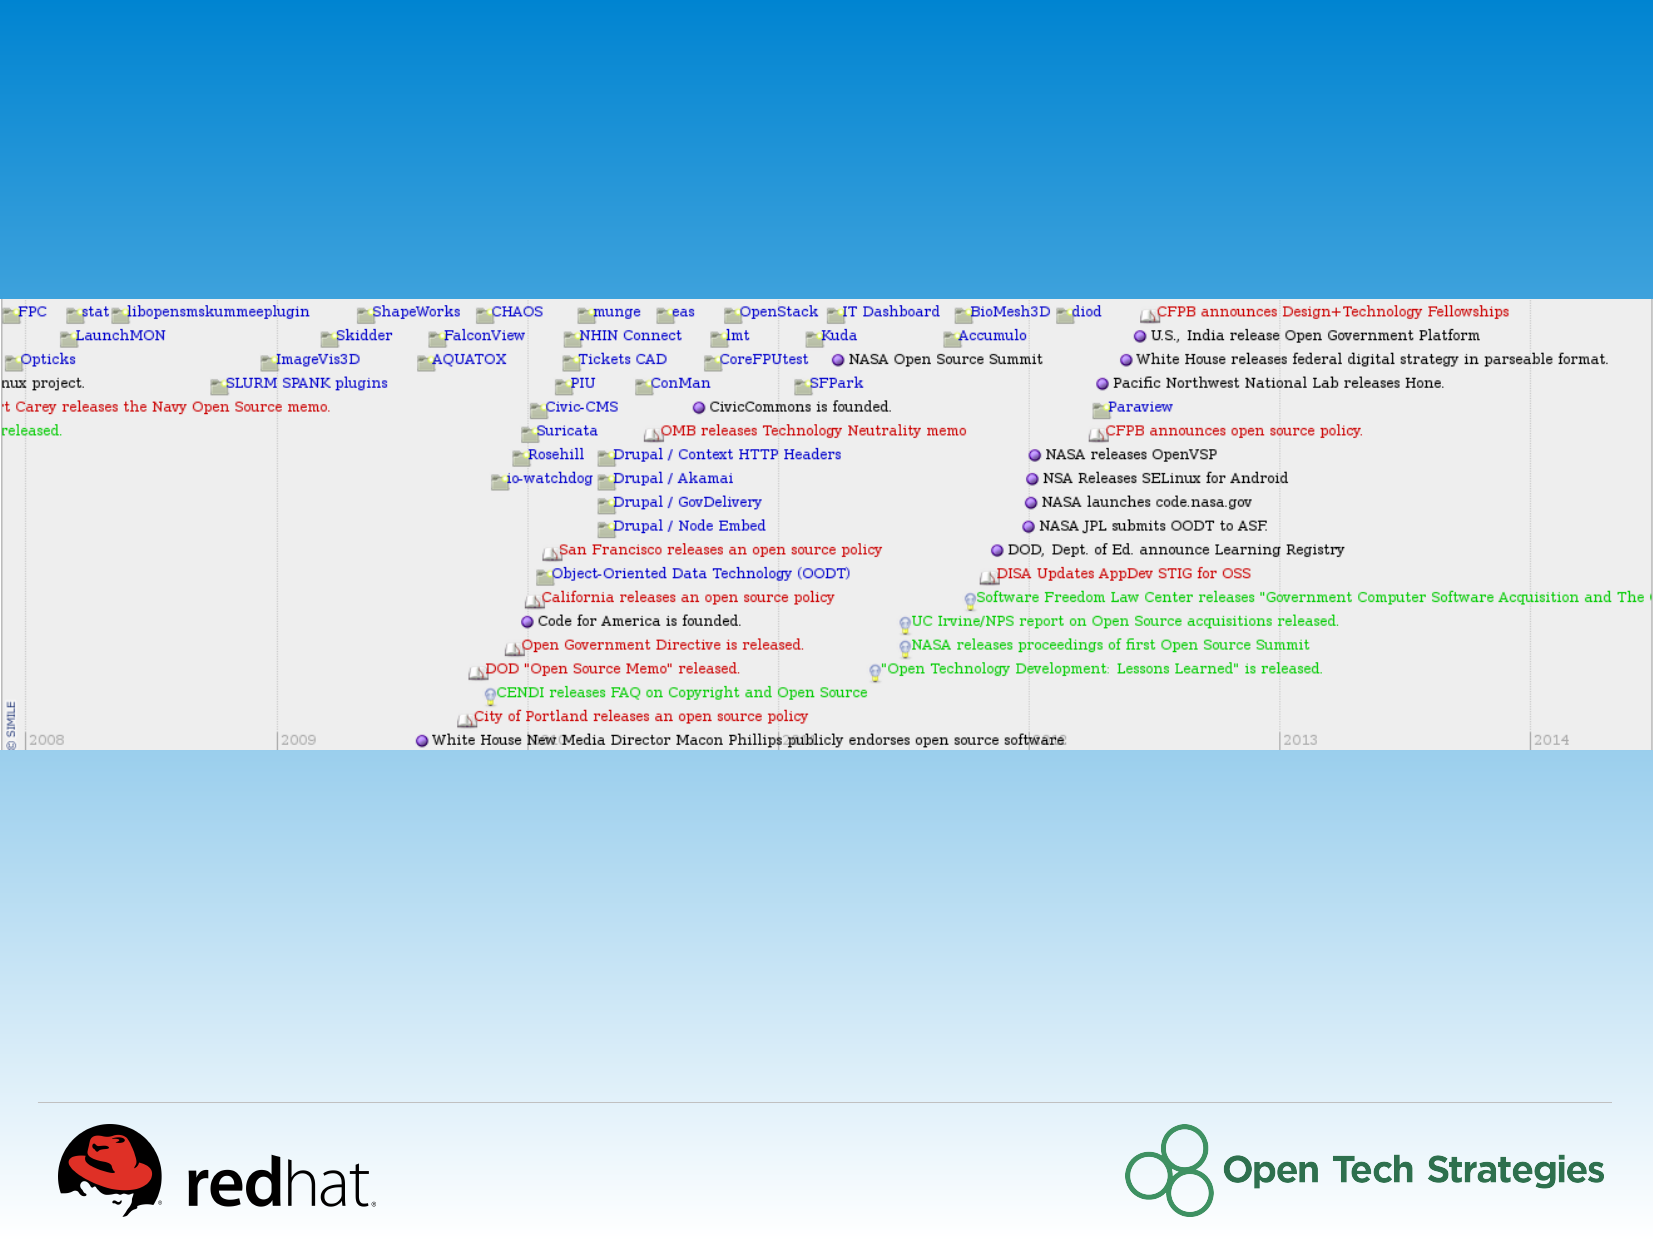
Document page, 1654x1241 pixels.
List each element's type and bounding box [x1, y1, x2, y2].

picture [1125, 1124, 1604, 1217]
picture [58, 1124, 376, 1217]
picture [0, 299, 1653, 751]
